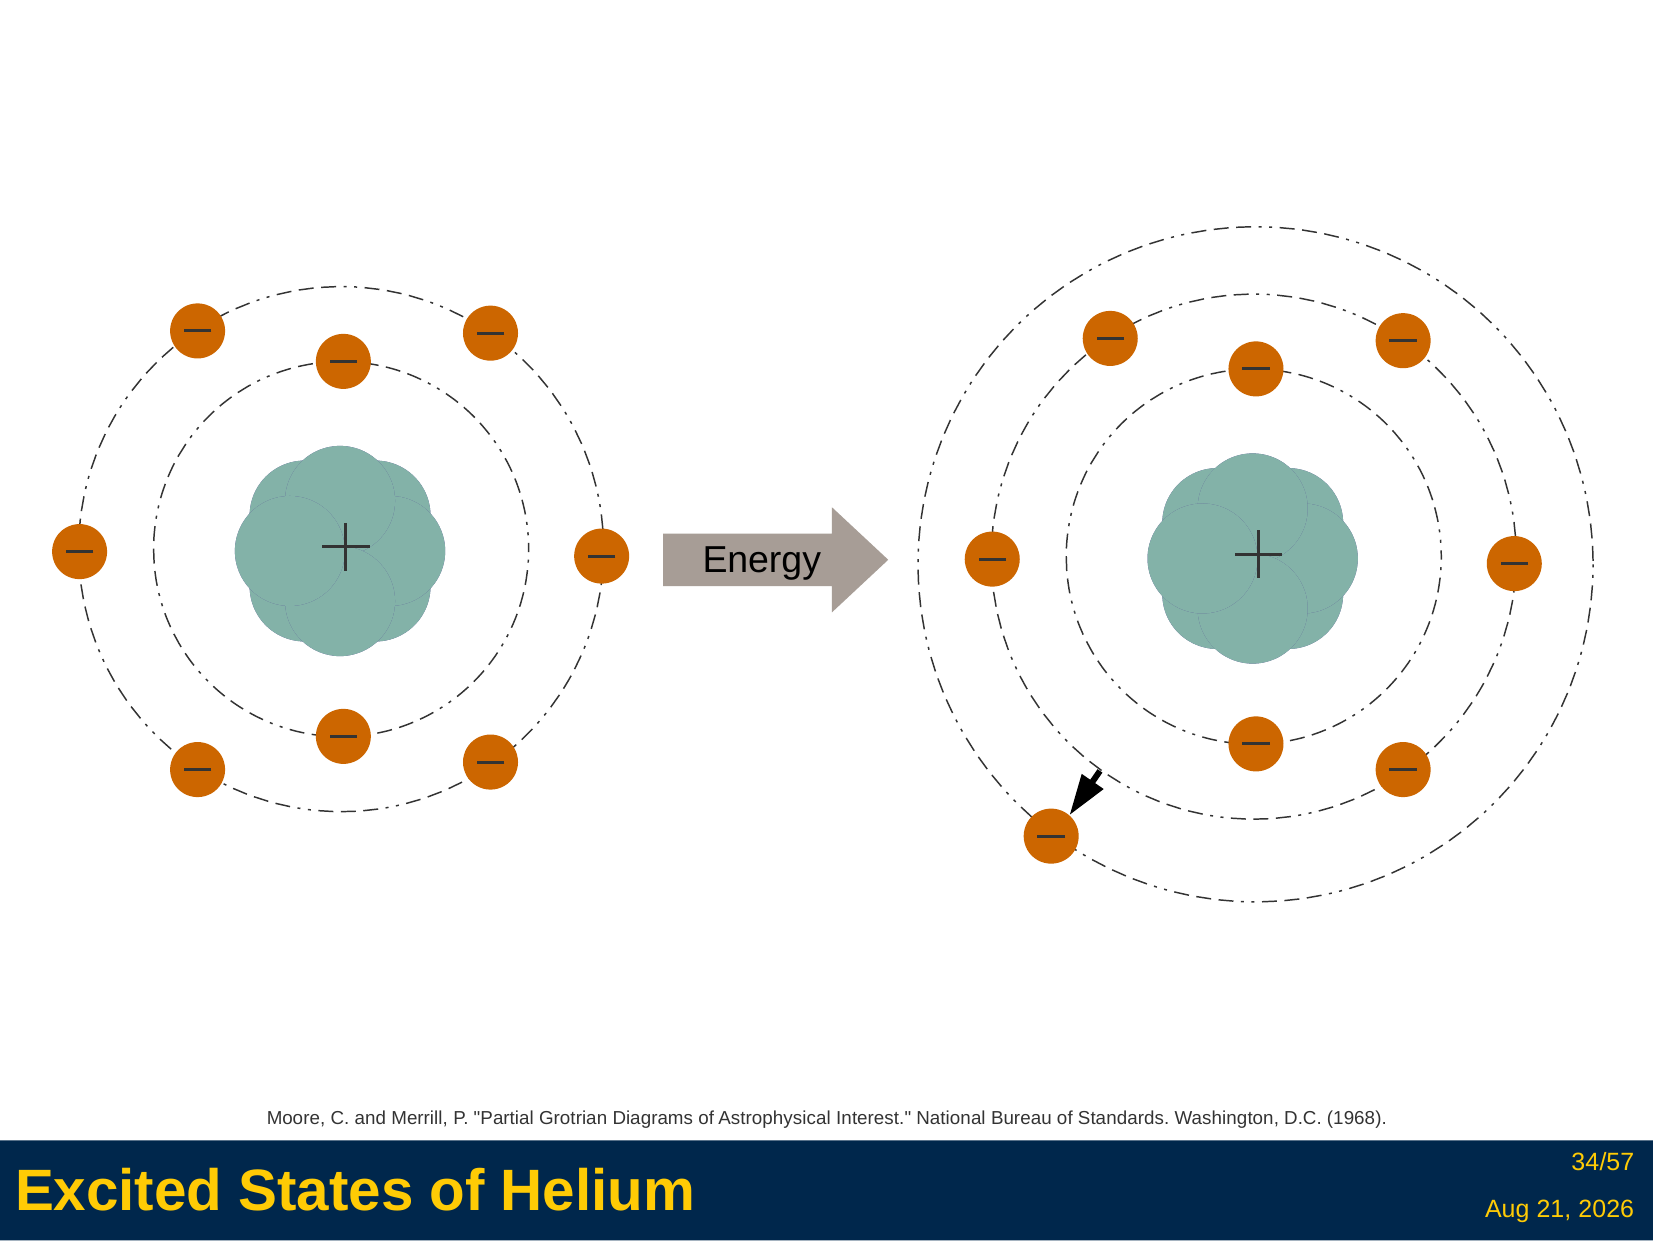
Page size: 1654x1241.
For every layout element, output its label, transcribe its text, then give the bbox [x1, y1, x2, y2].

text_box [234, 445, 446, 657]
text_box [1375, 742, 1431, 798]
text_box [574, 528, 630, 584]
text_box [1023, 808, 1079, 864]
text_box [1486, 536, 1542, 592]
text_box [462, 734, 519, 790]
text_box [1228, 341, 1284, 397]
text_box [964, 531, 1020, 587]
text_box [315, 333, 371, 389]
text_box [1147, 453, 1358, 664]
text_box Energy [663, 507, 889, 613]
text_box [1082, 310, 1138, 366]
title Excited States of Helium [14, 1140, 1380, 1241]
text_box [170, 303, 226, 359]
text_box [462, 305, 519, 361]
text_box [170, 742, 226, 798]
text_box [315, 708, 371, 764]
text_box [1375, 313, 1431, 369]
text_box [1228, 716, 1284, 772]
text_box [52, 524, 108, 580]
